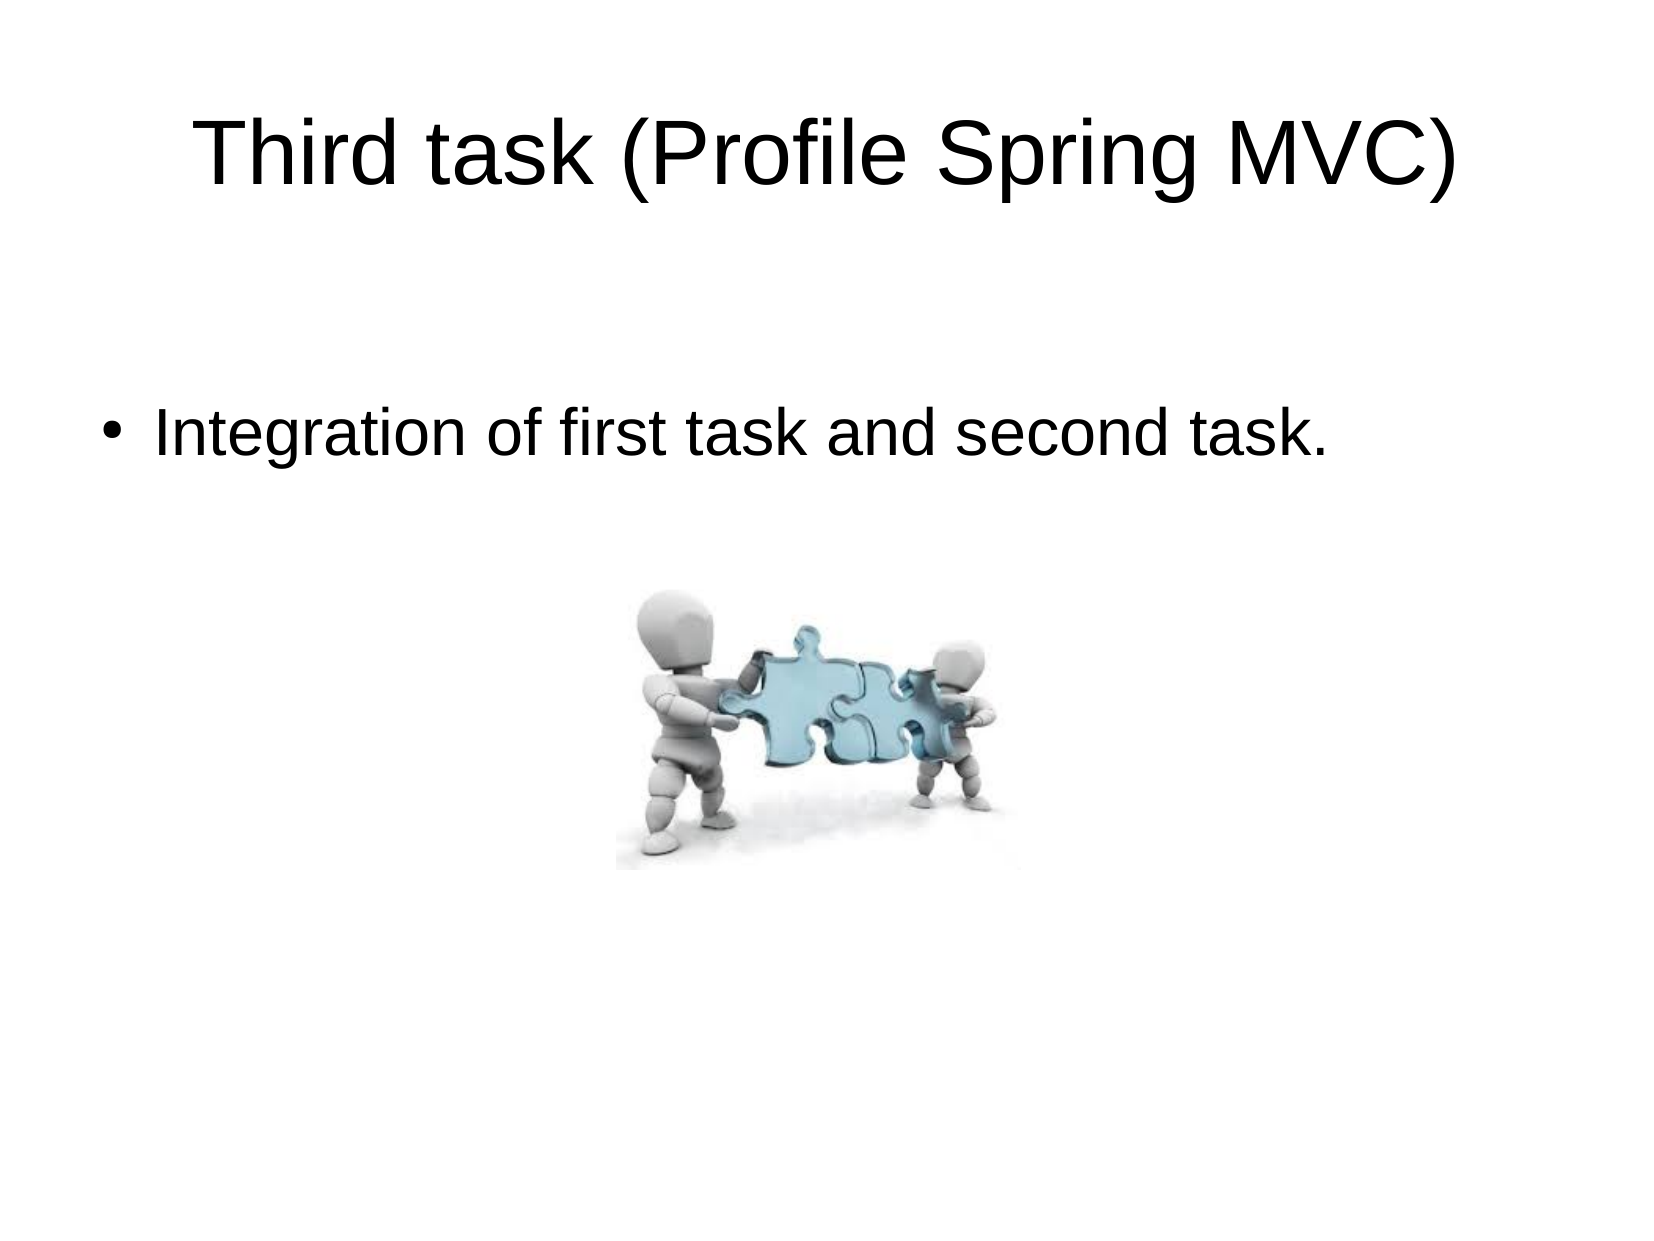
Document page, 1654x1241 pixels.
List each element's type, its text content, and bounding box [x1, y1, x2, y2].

title Third task (Profile Spring MVC) [82, 49, 1571, 257]
list Integration of first task and second task. [82, 290, 1571, 1010]
picture [616, 565, 1021, 871]
